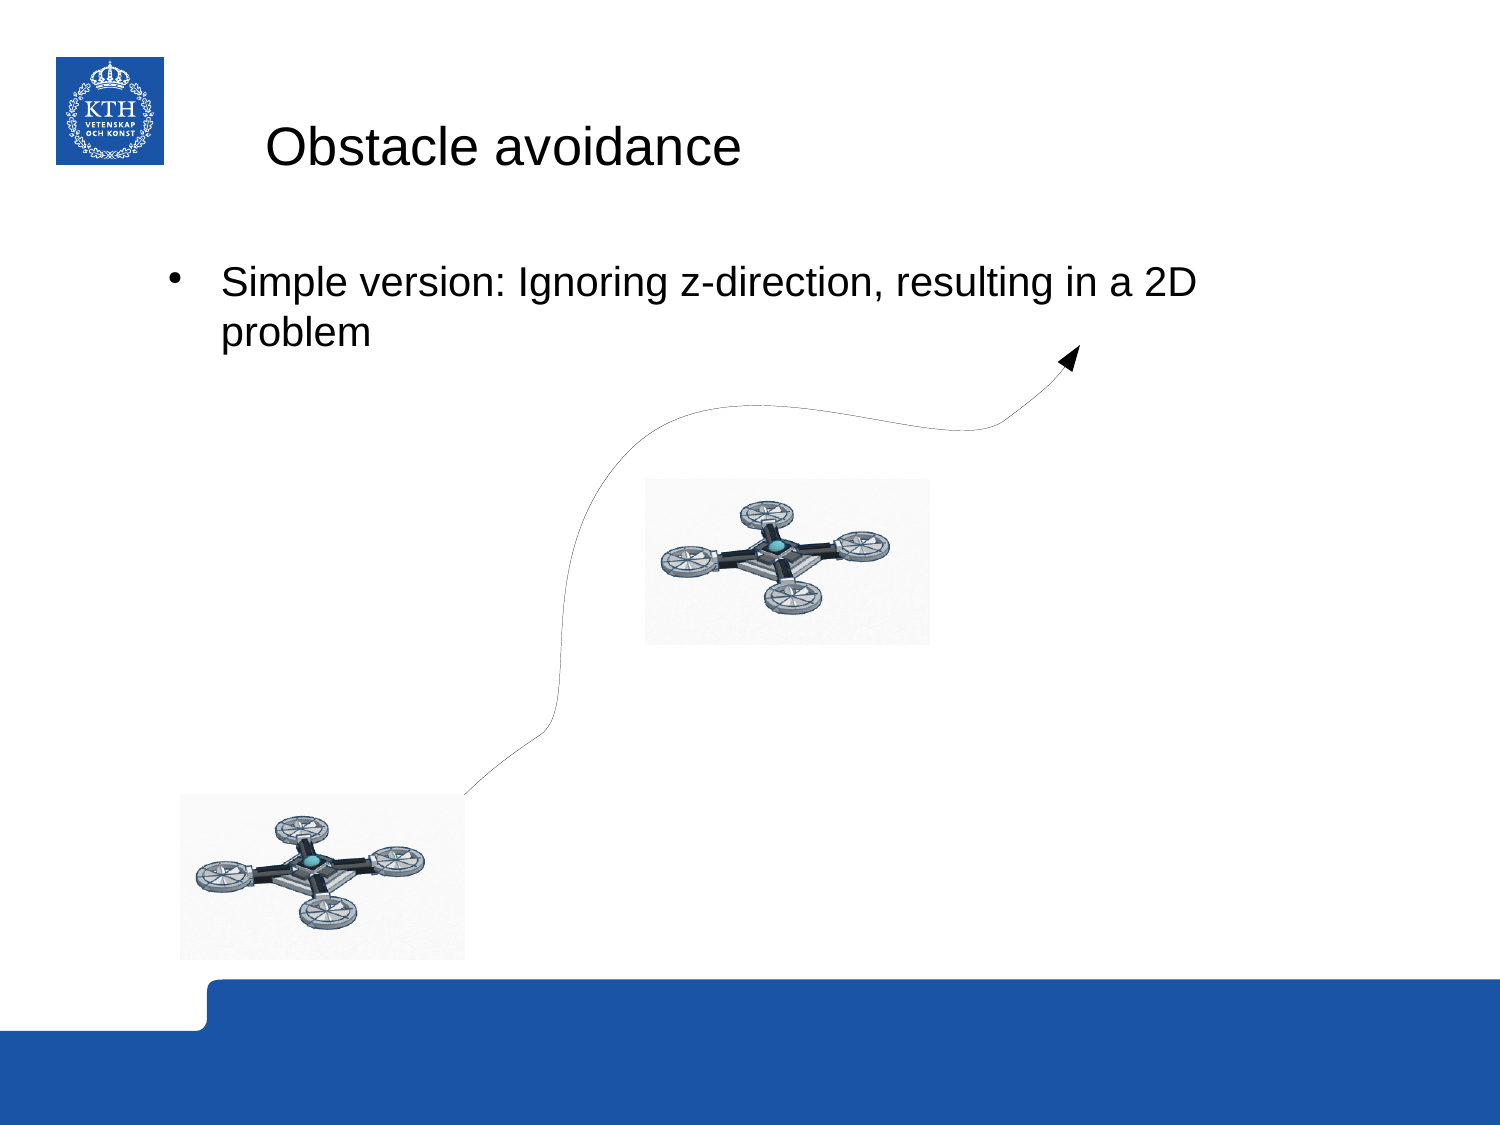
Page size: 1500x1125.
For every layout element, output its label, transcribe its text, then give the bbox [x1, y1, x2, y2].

list Simple version: Ignoring z-direction, resulting in a 2D problem [150, 254, 1288, 661]
title Obstacle avoidance [265, 66, 1404, 176]
picture [180, 794, 465, 961]
